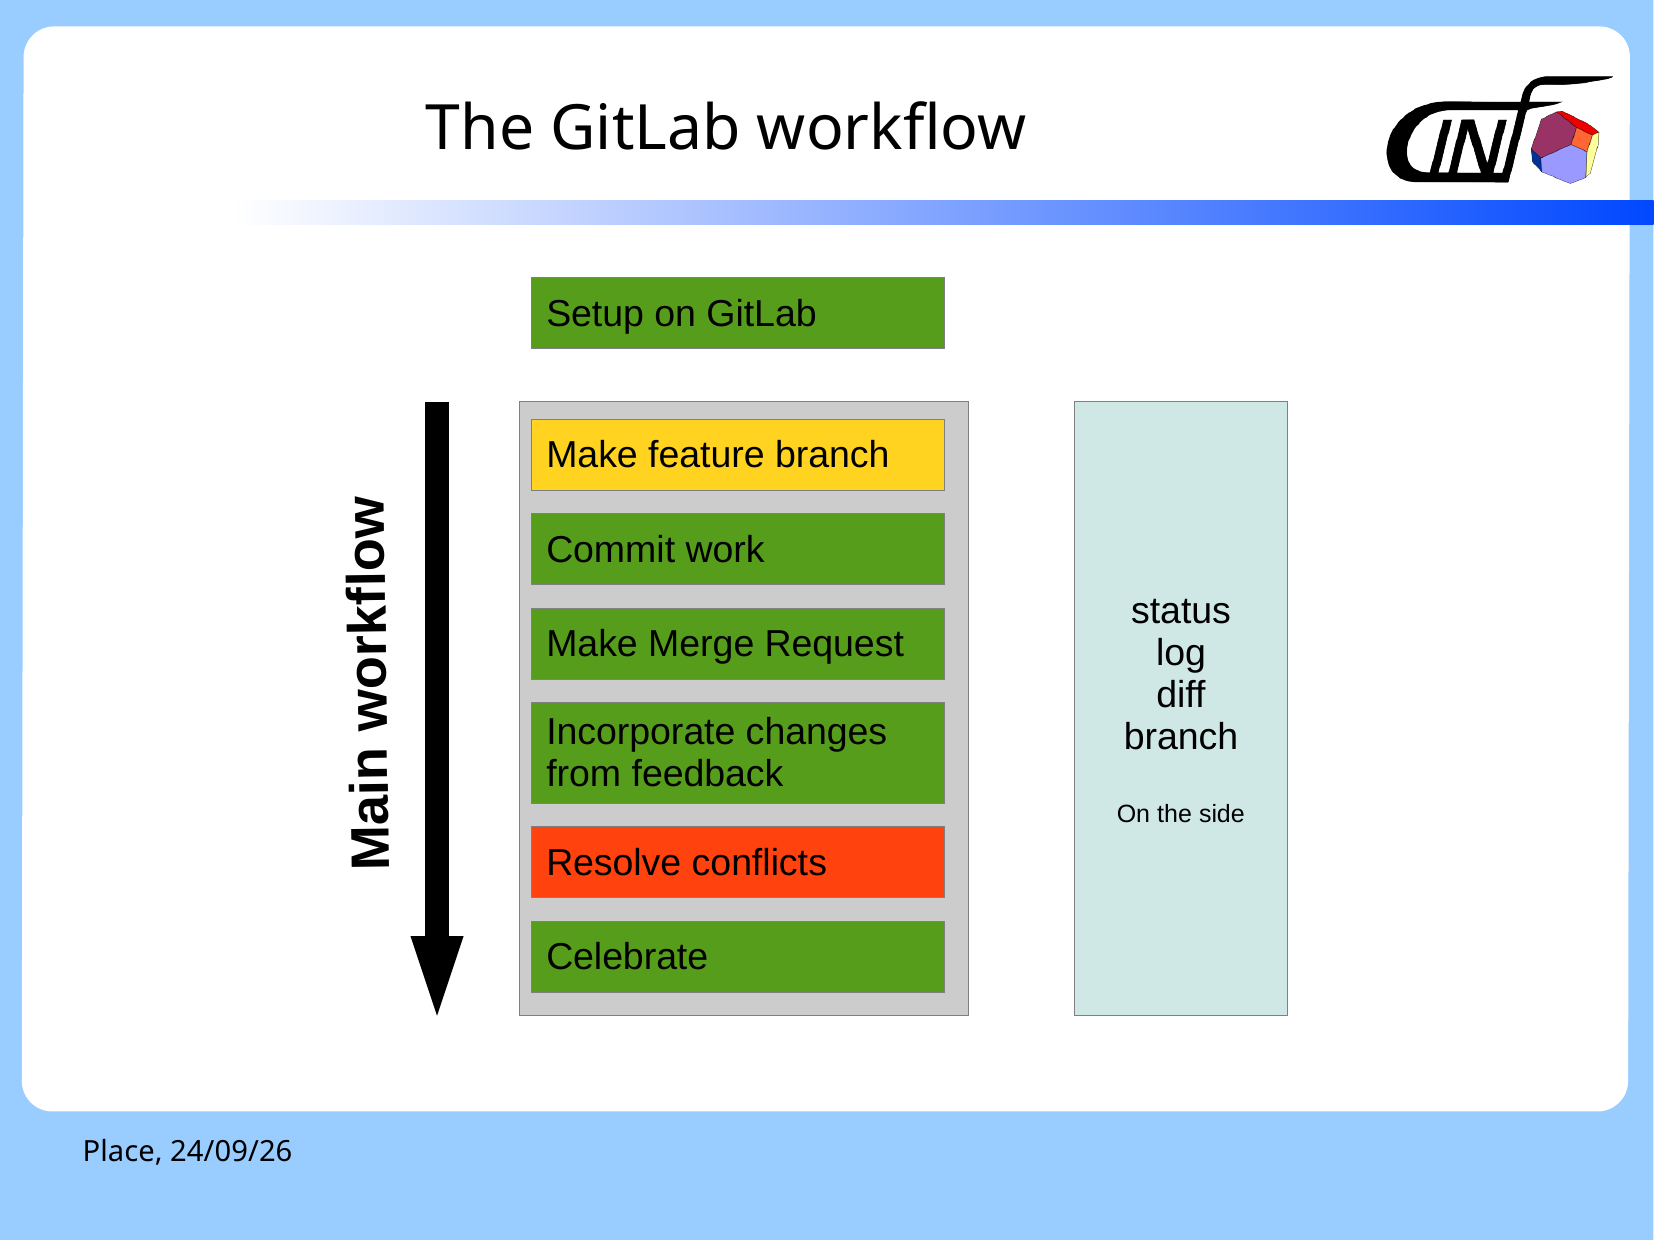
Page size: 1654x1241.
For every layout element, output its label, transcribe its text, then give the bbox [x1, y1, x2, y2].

text_box Setup on GitLab [531, 277, 945, 349]
title The GitLab workflow [82, 49, 1371, 201]
text_box Celebrate [531, 921, 945, 993]
text_box Resolve conflicts [531, 826, 945, 898]
text_box Make Merge Request [531, 608, 945, 680]
text_box Make feature branch [531, 419, 945, 491]
text_box Main workflow [327, 481, 409, 886]
text_box Commit work [531, 513, 945, 585]
text_box status log diff branch On the side [1074, 401, 1288, 1016]
picture [1386, 76, 1613, 184]
text_box Incorporate changes from feedback [531, 702, 945, 804]
text_box [519, 401, 969, 1016]
